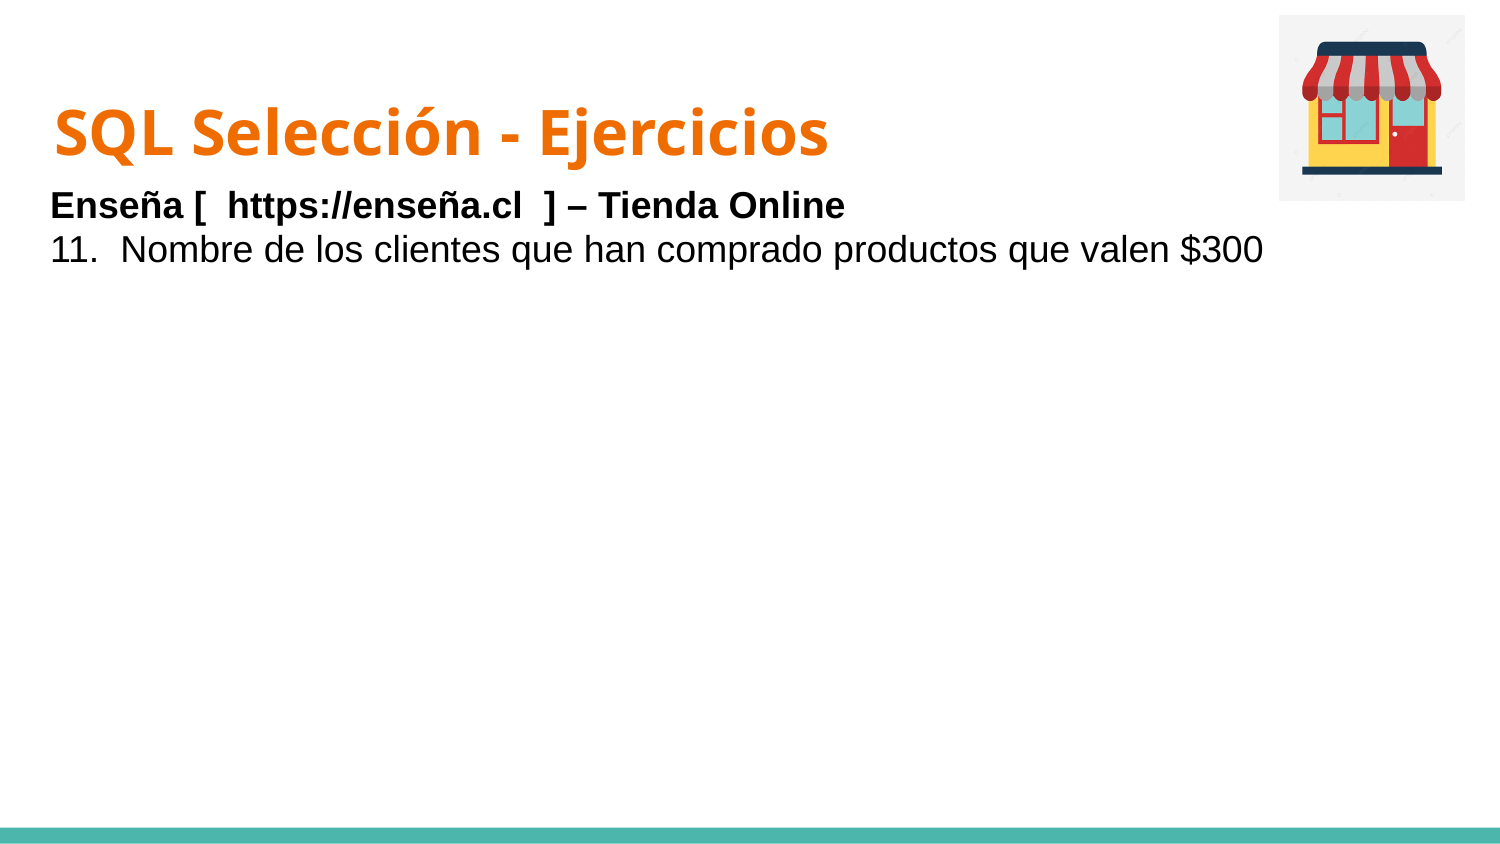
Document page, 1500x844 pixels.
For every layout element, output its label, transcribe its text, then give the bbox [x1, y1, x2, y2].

picture [1279, 15, 1465, 201]
text_box 11. Nombre de los clientes que han comprado productos que valen $300 [35, 220, 1453, 320]
text_box Enseña [ https://enseña.cl ] – Tienda Online [35, 177, 1323, 220]
title SQL Selección - Ejercicios [39, 72, 1279, 177]
